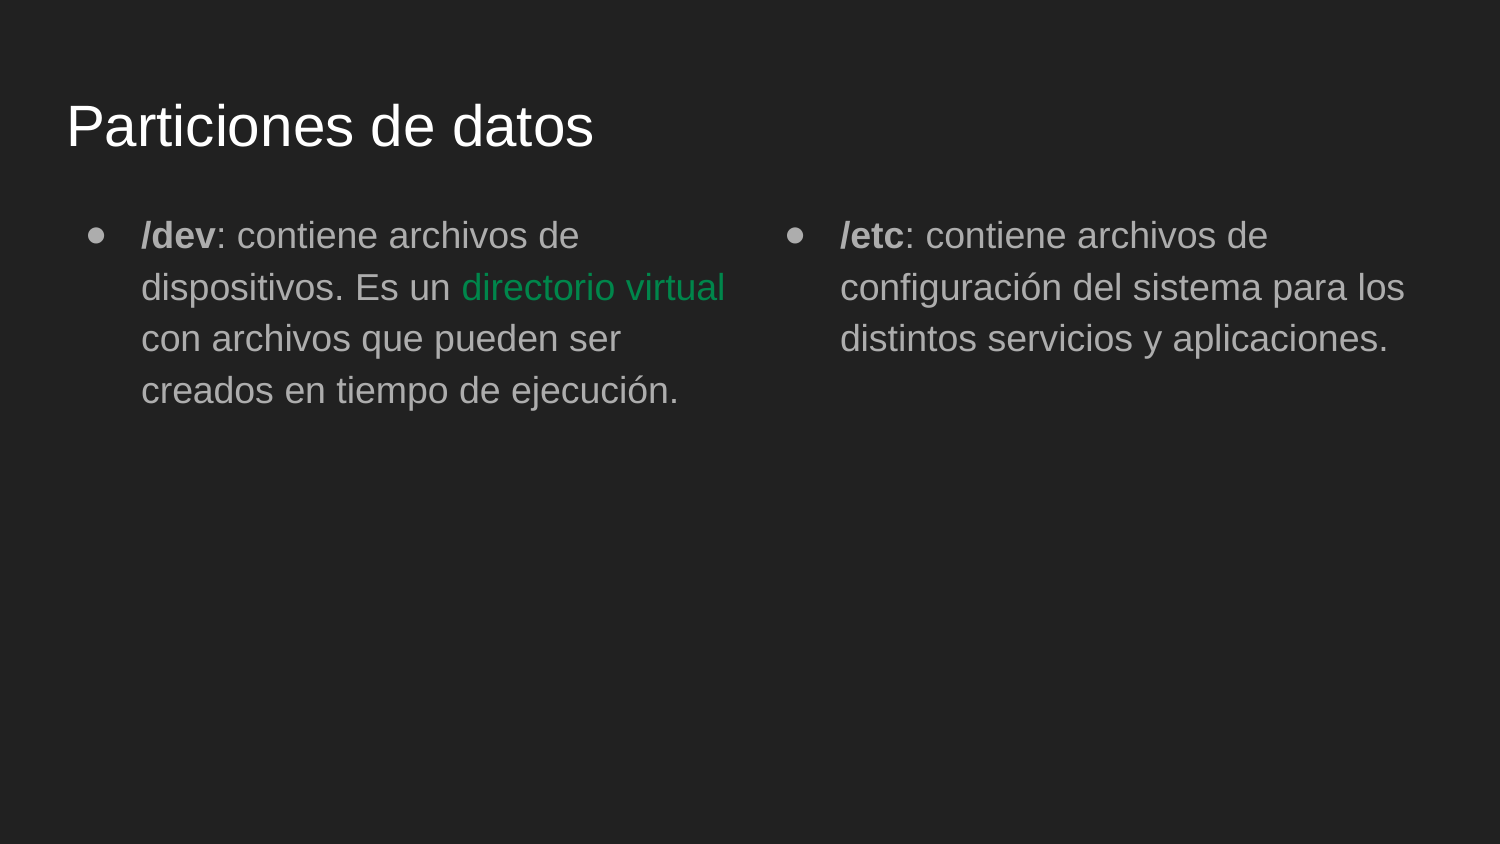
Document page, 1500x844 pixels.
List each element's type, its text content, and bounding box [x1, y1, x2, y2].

list /dev: contiene archivos de dispositivos. Es un directorio virtual con archivos que pueden ser creados en tiempo de ejecución. [51, 189, 750, 750]
title Particiones de datos [51, 72, 1449, 167]
list /etc: contiene archivos de configuración del sistema para los distintos servicios y aplicaciones. [750, 189, 1449, 750]
